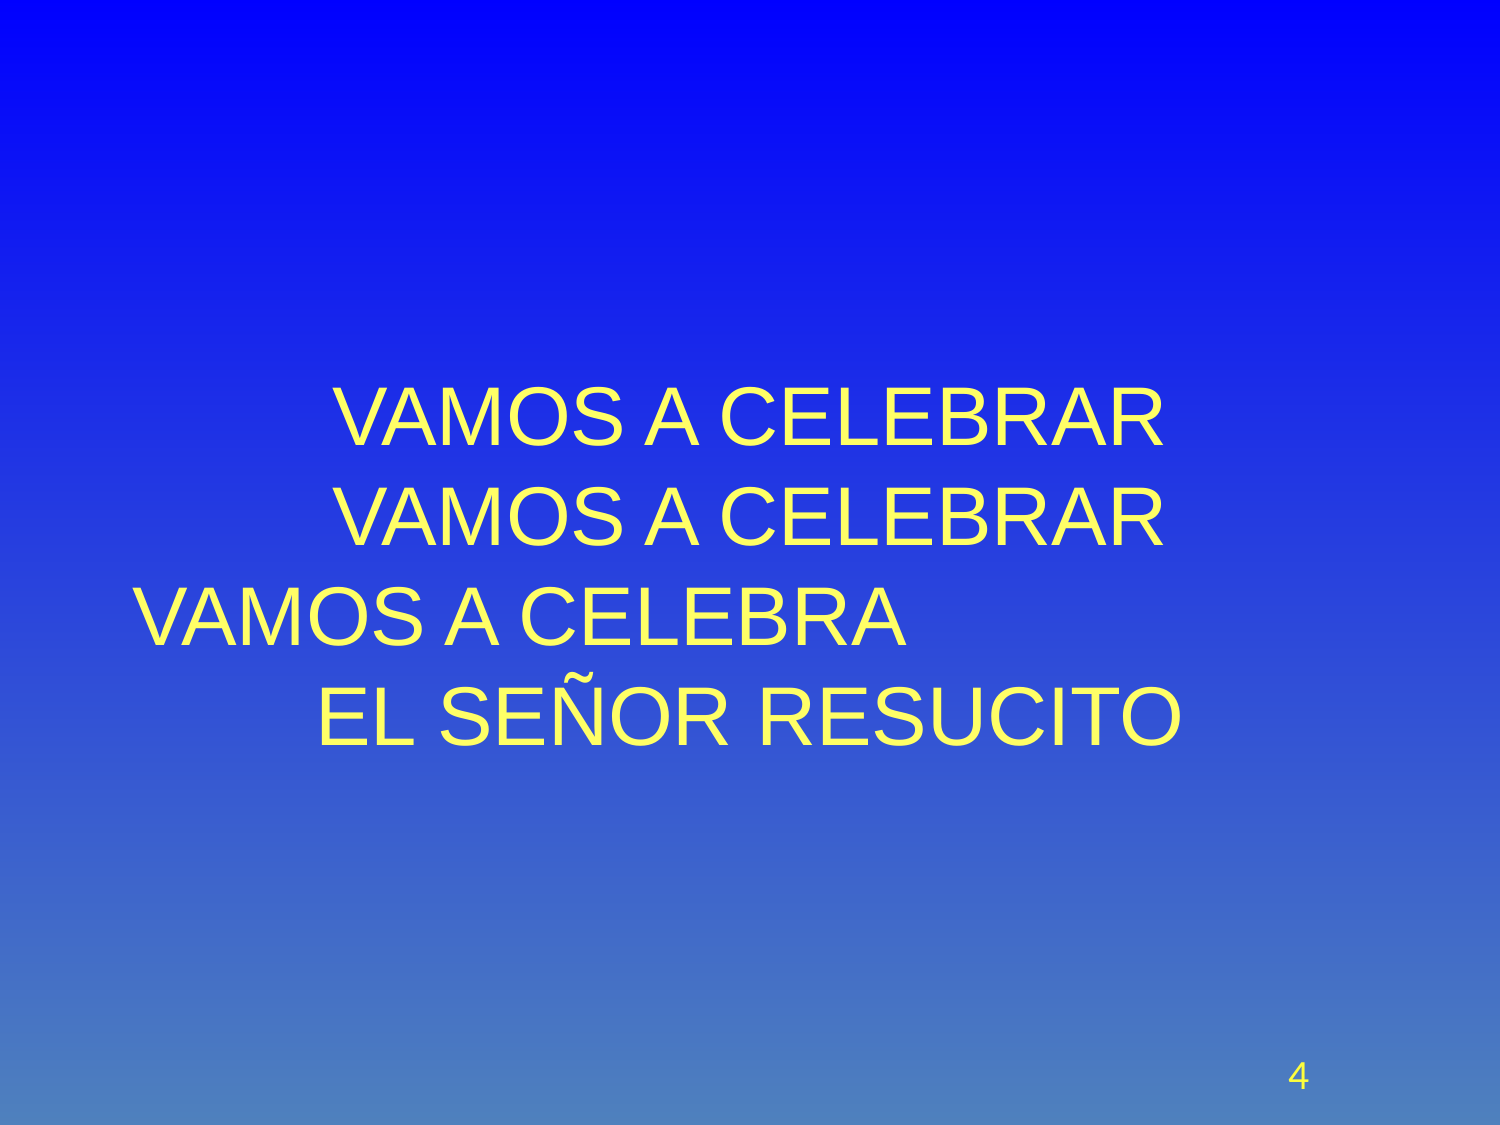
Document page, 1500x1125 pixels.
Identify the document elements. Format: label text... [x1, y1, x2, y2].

title VAMOS A CELEBRAR VAMOS A CELEBRAR VAMOS A CELEBRA EL SEÑOR RESUCITO [75, 468, 1426, 657]
text_box <número> [974, 1042, 1325, 1103]
